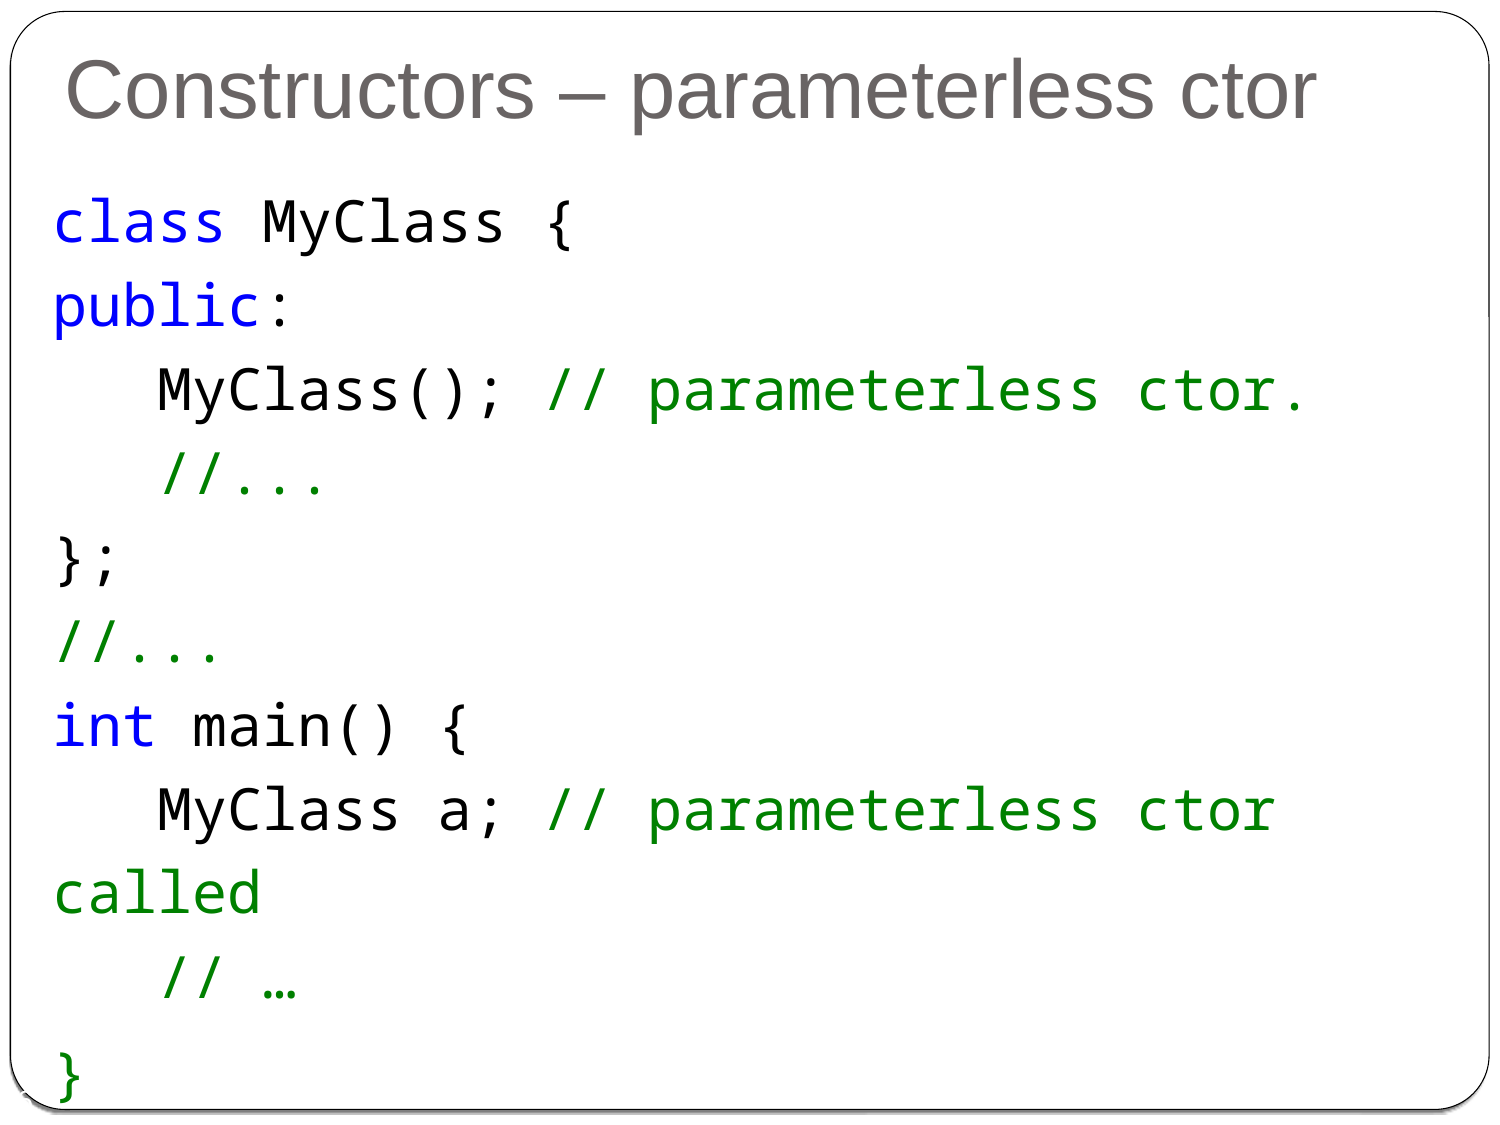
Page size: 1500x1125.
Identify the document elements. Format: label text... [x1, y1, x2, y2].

title Constructors – parameterless ctor [50, 24, 1450, 150]
slide_number <number> [0, 1074, 50, 1125]
list class MyClass { public: MyClass(); // parameterless ctor. //... }; //... int main() { MyClass a; // parameterless ctor called // … } [37, 162, 1463, 1088]
